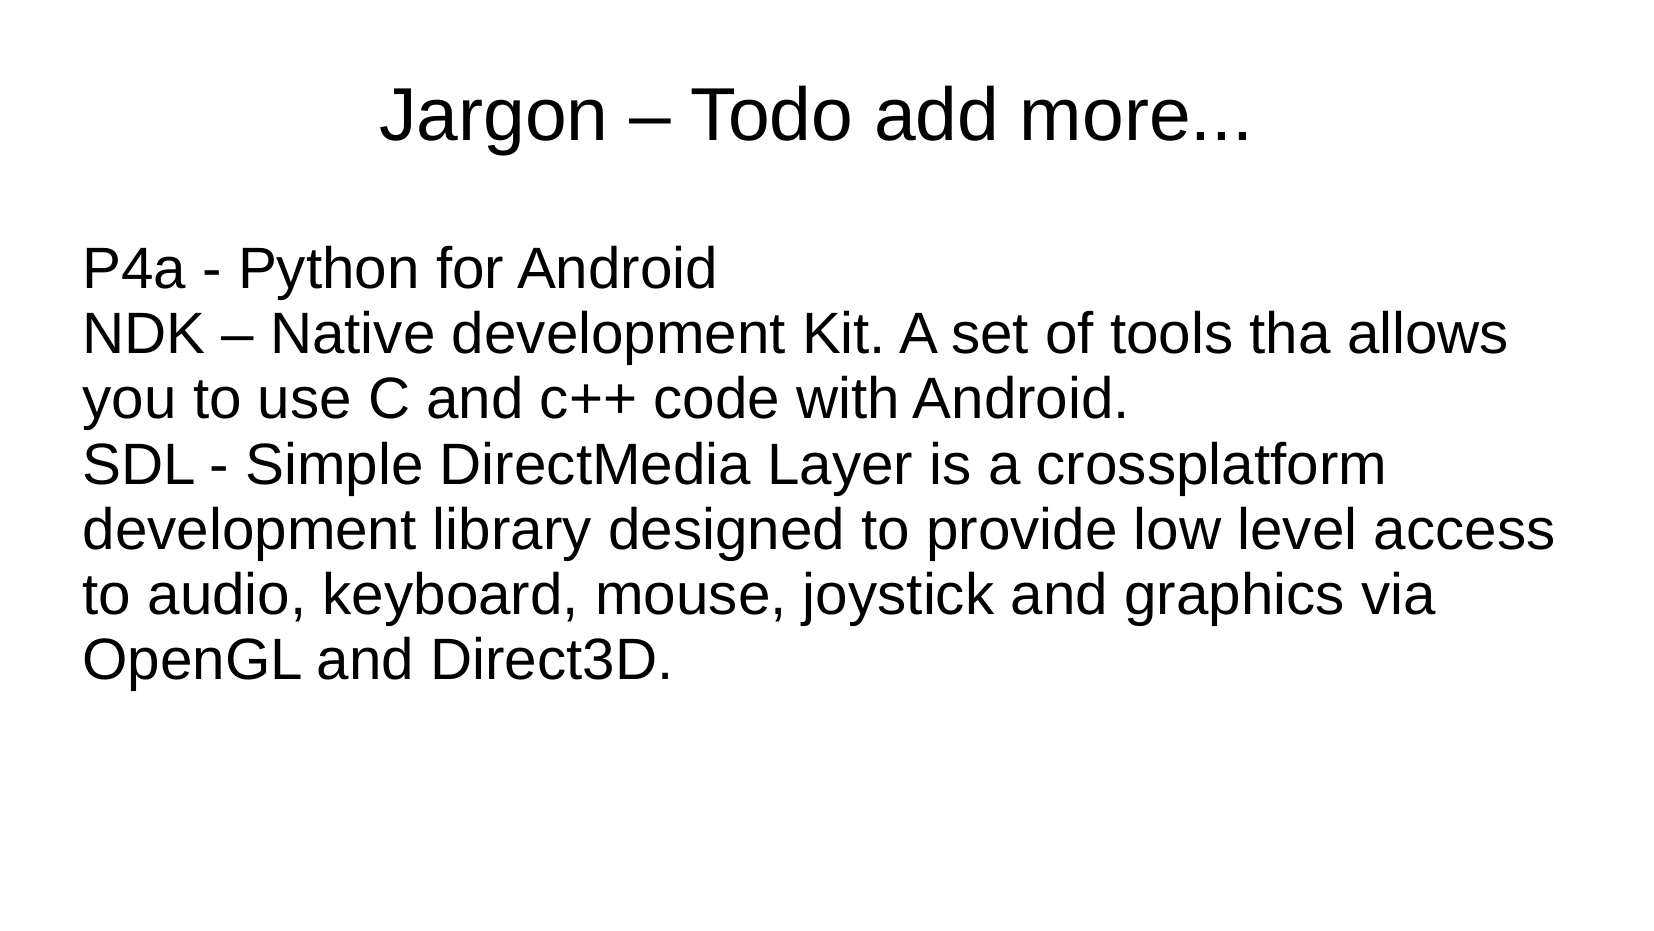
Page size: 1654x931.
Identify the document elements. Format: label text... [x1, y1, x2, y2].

title Jargon – Todo add more... [82, 37, 1571, 193]
subtitle P4a - Python for Android NDK – Native development Kit. A set of tools tha allows you to use C and c++ code with Android. SDL - Simple DirectMedia Layer is a crossplatform development library designed to provide low level access to audio, keyboard, mouse, joystick and graphics via OpenGL and Direct3D. [82, 203, 1571, 854]
